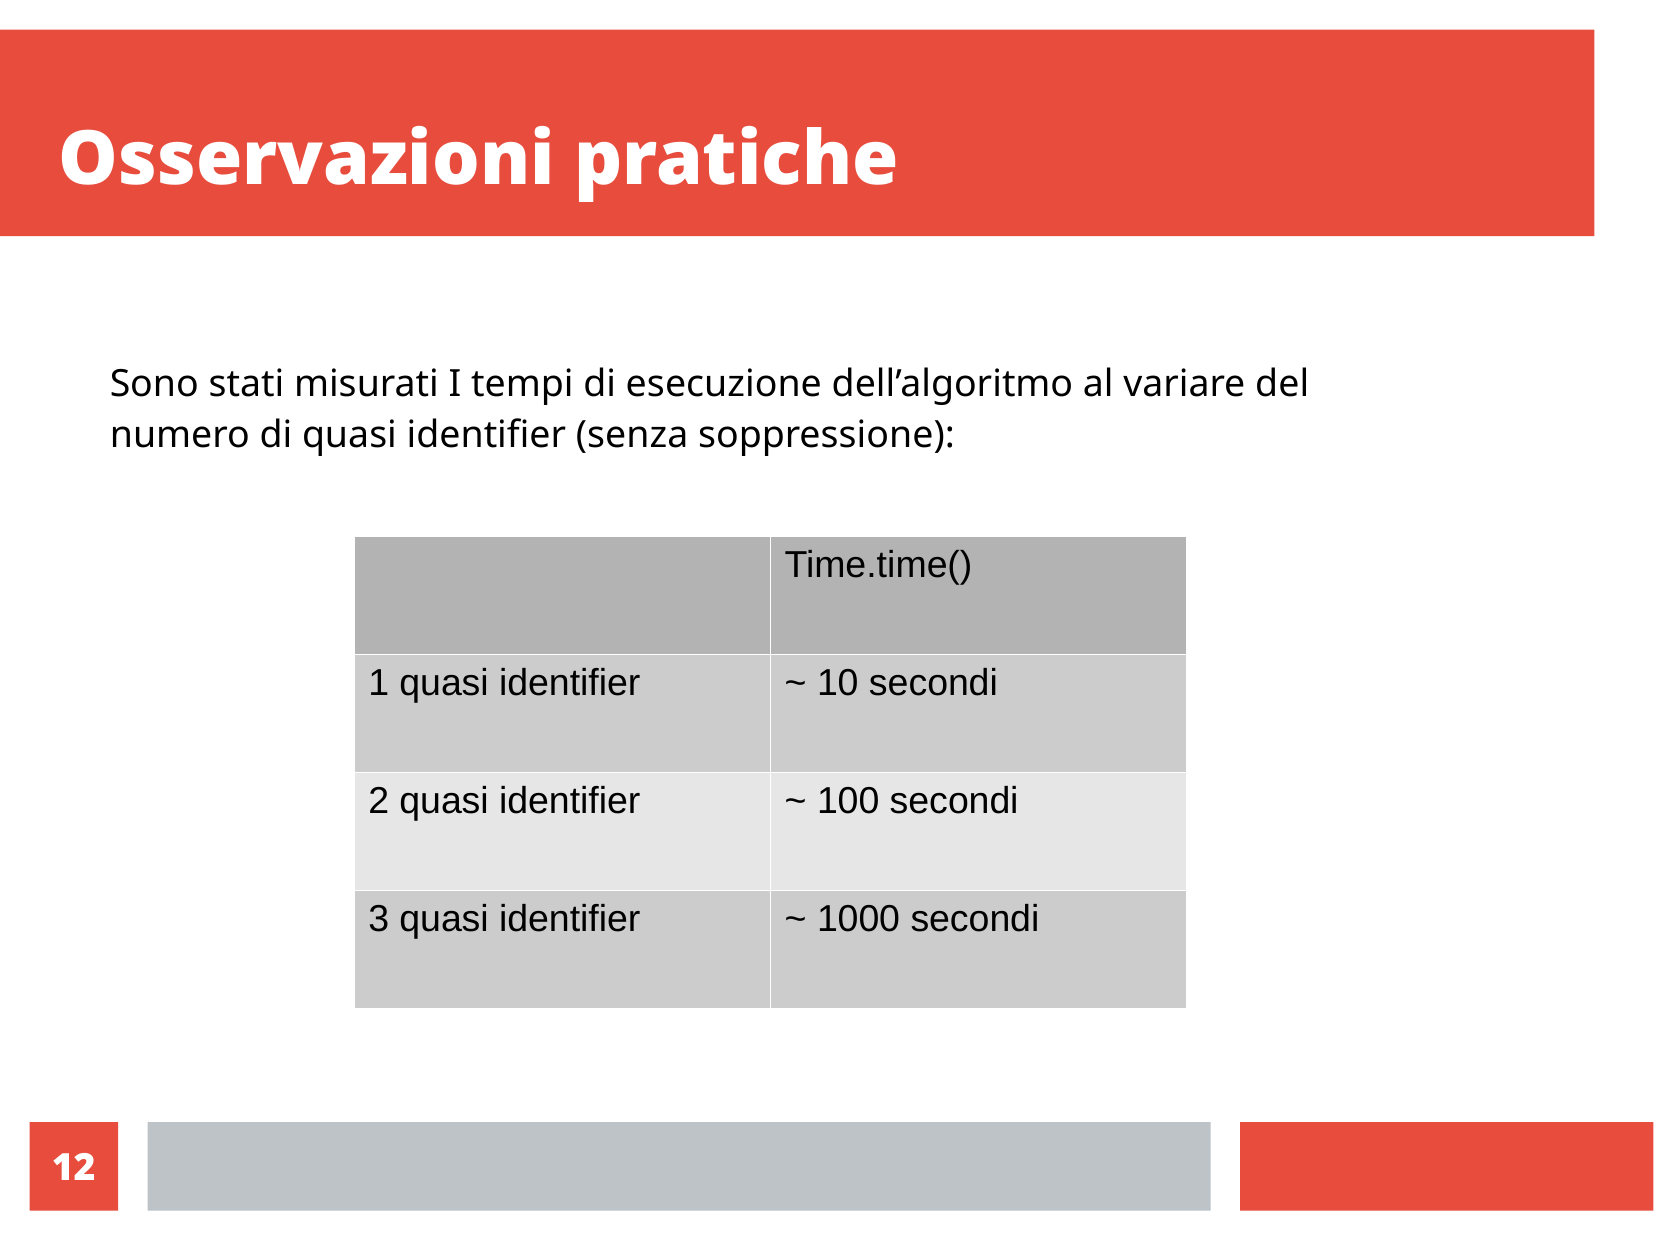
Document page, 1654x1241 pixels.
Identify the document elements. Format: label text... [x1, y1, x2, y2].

table_cell 2 quasi identifier [355, 773, 770, 890]
table_cell 1 quasi identifier [355, 655, 770, 772]
table_cell ~ 100 secondi [771, 773, 1186, 890]
table_cell 3 quasi identifier [355, 891, 770, 1008]
table_header Time.time() [771, 537, 1186, 654]
table_header [355, 537, 770, 654]
text_box Sono stati misurati I tempi di esecuzione dell’algoritmo al variare del numero di quasi identifier (senza soppressione): [95, 348, 1445, 451]
table_cell ~ 1000 secondi [771, 891, 1186, 1008]
title Osservazioni pratiche [59, 59, 1595, 207]
table_cell ~ 10 secondi [771, 655, 1186, 772]
